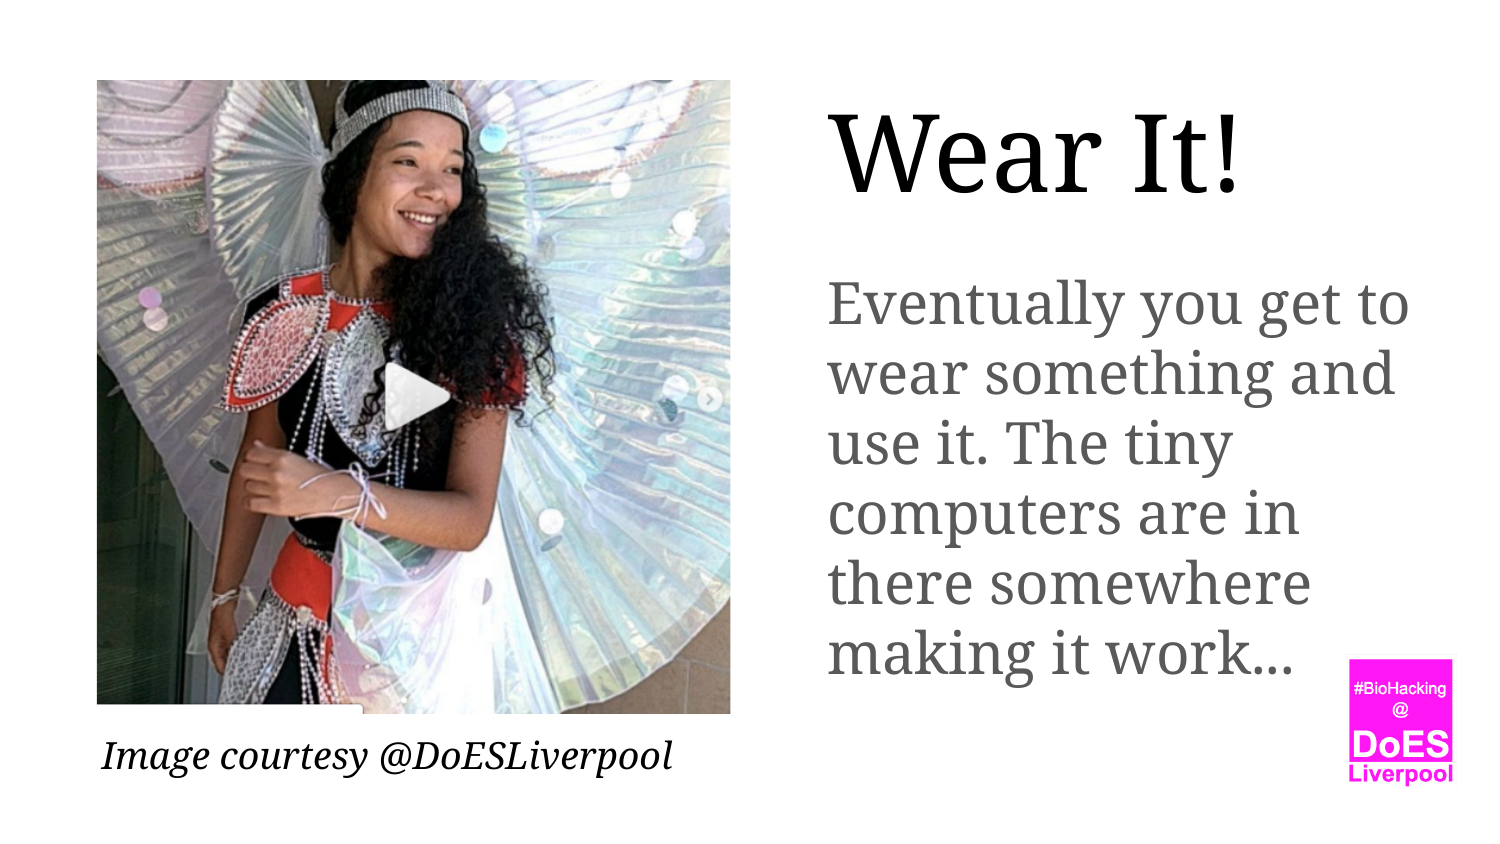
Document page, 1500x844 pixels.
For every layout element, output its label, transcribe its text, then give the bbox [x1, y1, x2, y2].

text_box Image courtesy @DoESLiverpool [86, 716, 1292, 844]
picture [1345, 654, 1457, 789]
picture [96, 80, 731, 714]
title Wear It! [812, 80, 1446, 230]
subtitle Eventually you get to wear something and use it. The tiny computers are in there somewhere making it work... [812, 251, 1446, 642]
